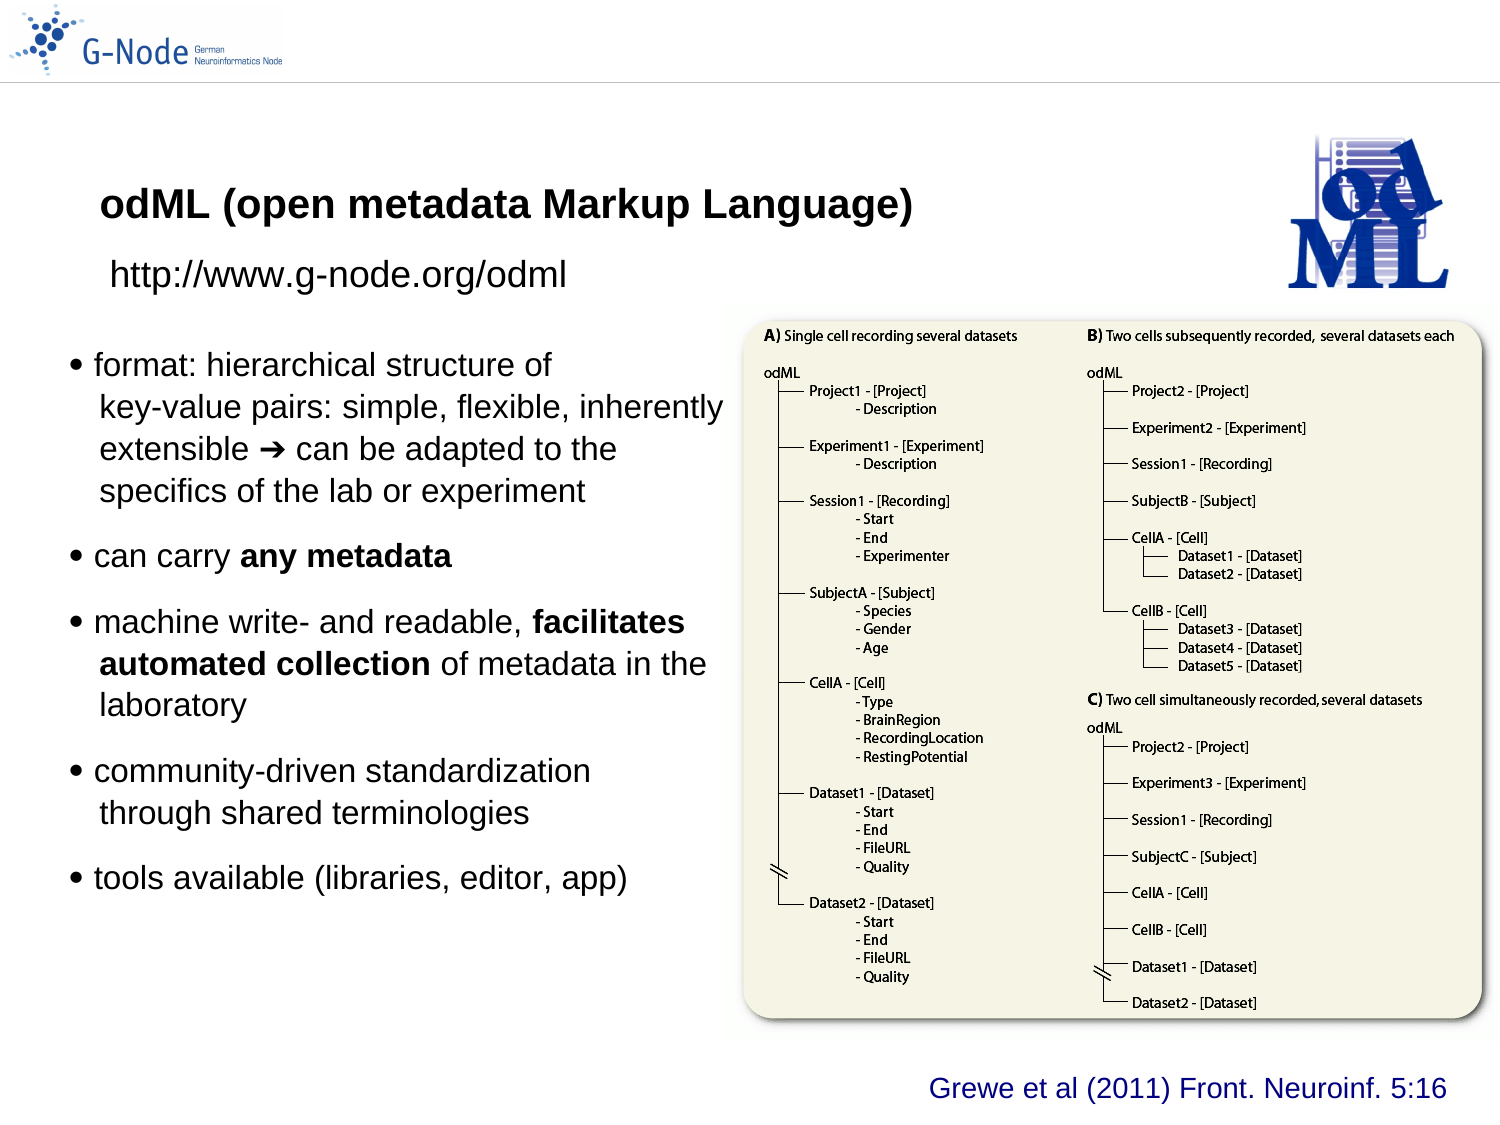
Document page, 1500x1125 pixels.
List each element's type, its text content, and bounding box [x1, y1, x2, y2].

text_box http://www.g-node.org/odml [39, 242, 638, 304]
text_box odML (open metadata Markup Language) [84, 164, 1360, 235]
picture [9, 4, 282, 76]
text_box  format: hierarchical structure of key-value pairs: simple, flexible, inherently extensible ➔ can be adapted to the specifics of the lab or experiment  can carry any metadata  machine write- and readable, facilitates automated collection of metadata in the laboratory  community-driven standardization through shared terminologies  tools available (libraries, editor, app) [37, 333, 750, 1019]
picture [724, 304, 1500, 1043]
text_box Grewe et al (2011) Front. Neuroinf. 5:16 [881, 1035, 1472, 1113]
picture [1275, 118, 1469, 303]
